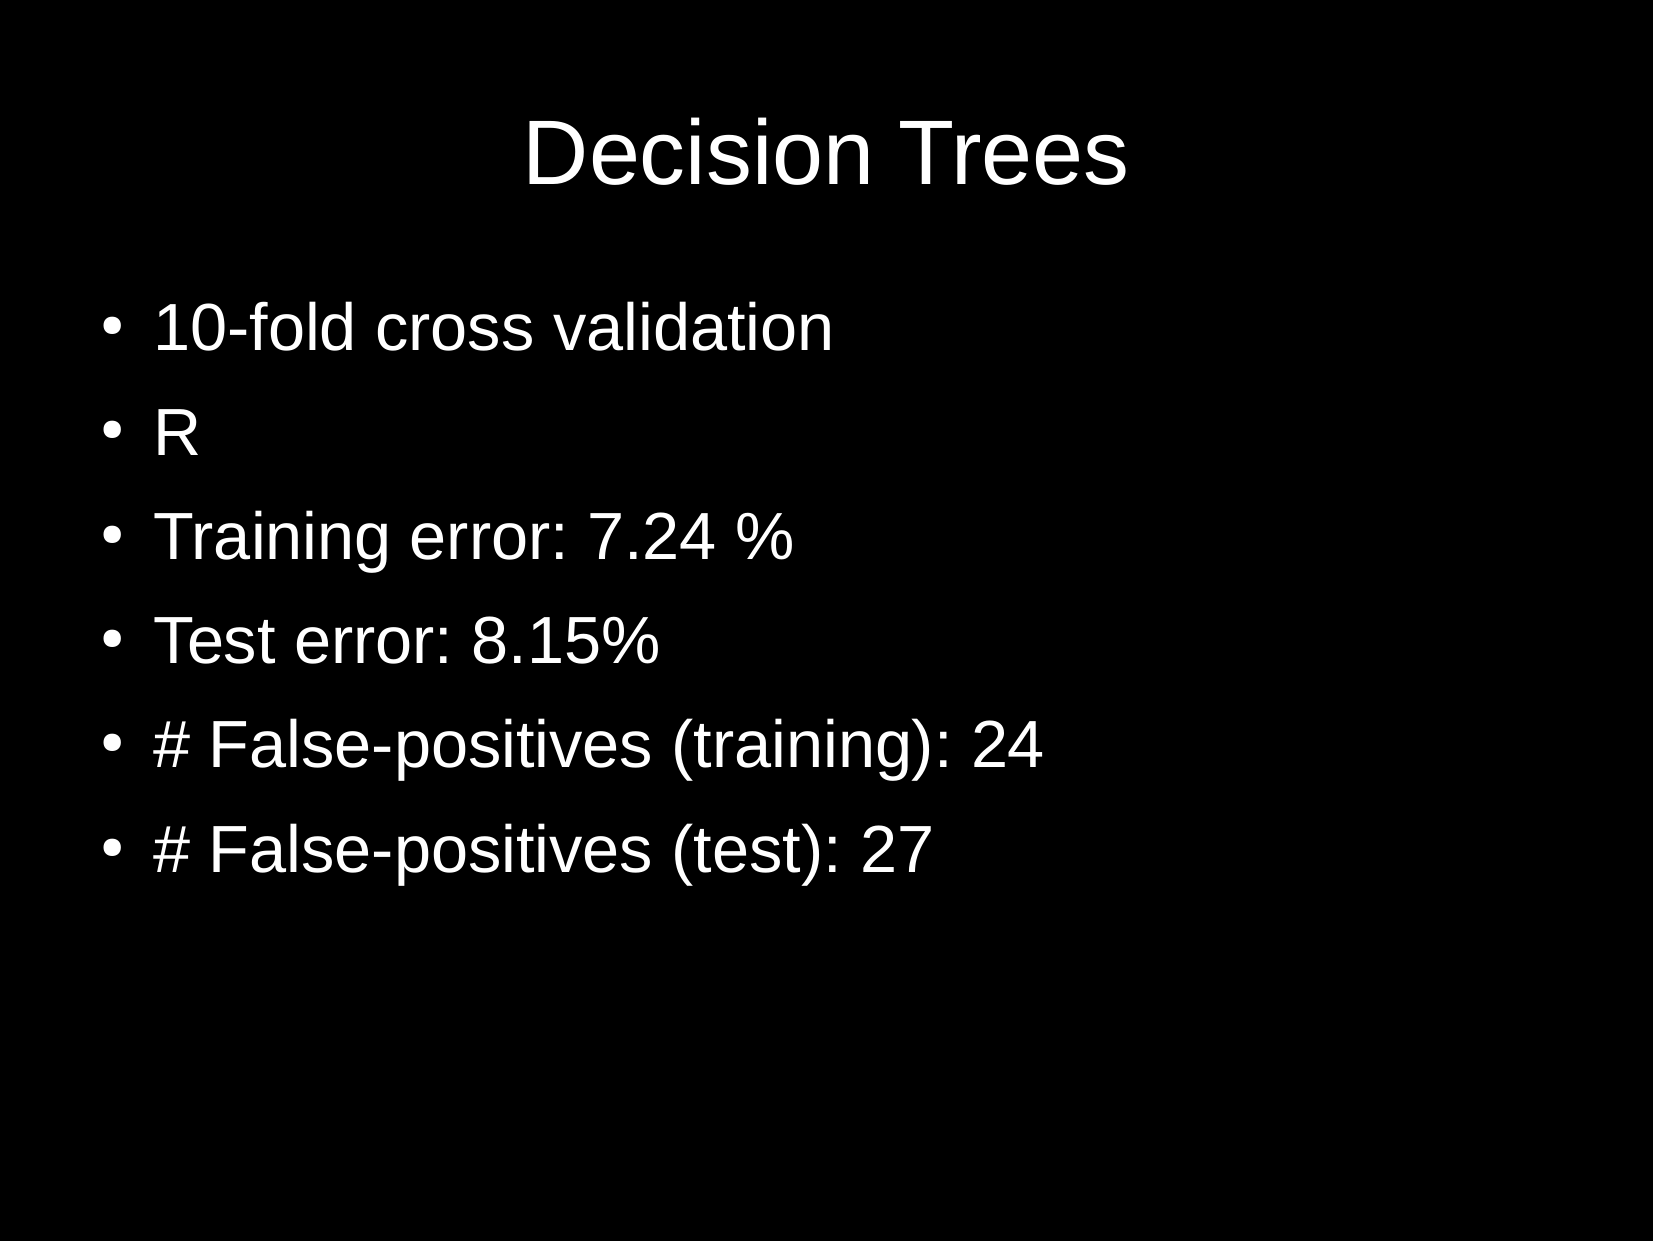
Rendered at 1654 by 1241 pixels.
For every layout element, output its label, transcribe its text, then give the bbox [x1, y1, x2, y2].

title Decision Trees [82, 56, 1571, 250]
list 10-fold cross validation R Training error: 7.24 % Test error: 8.15% # False-positives (training): 24 # False-positives (test): 27 [82, 290, 1571, 1109]
